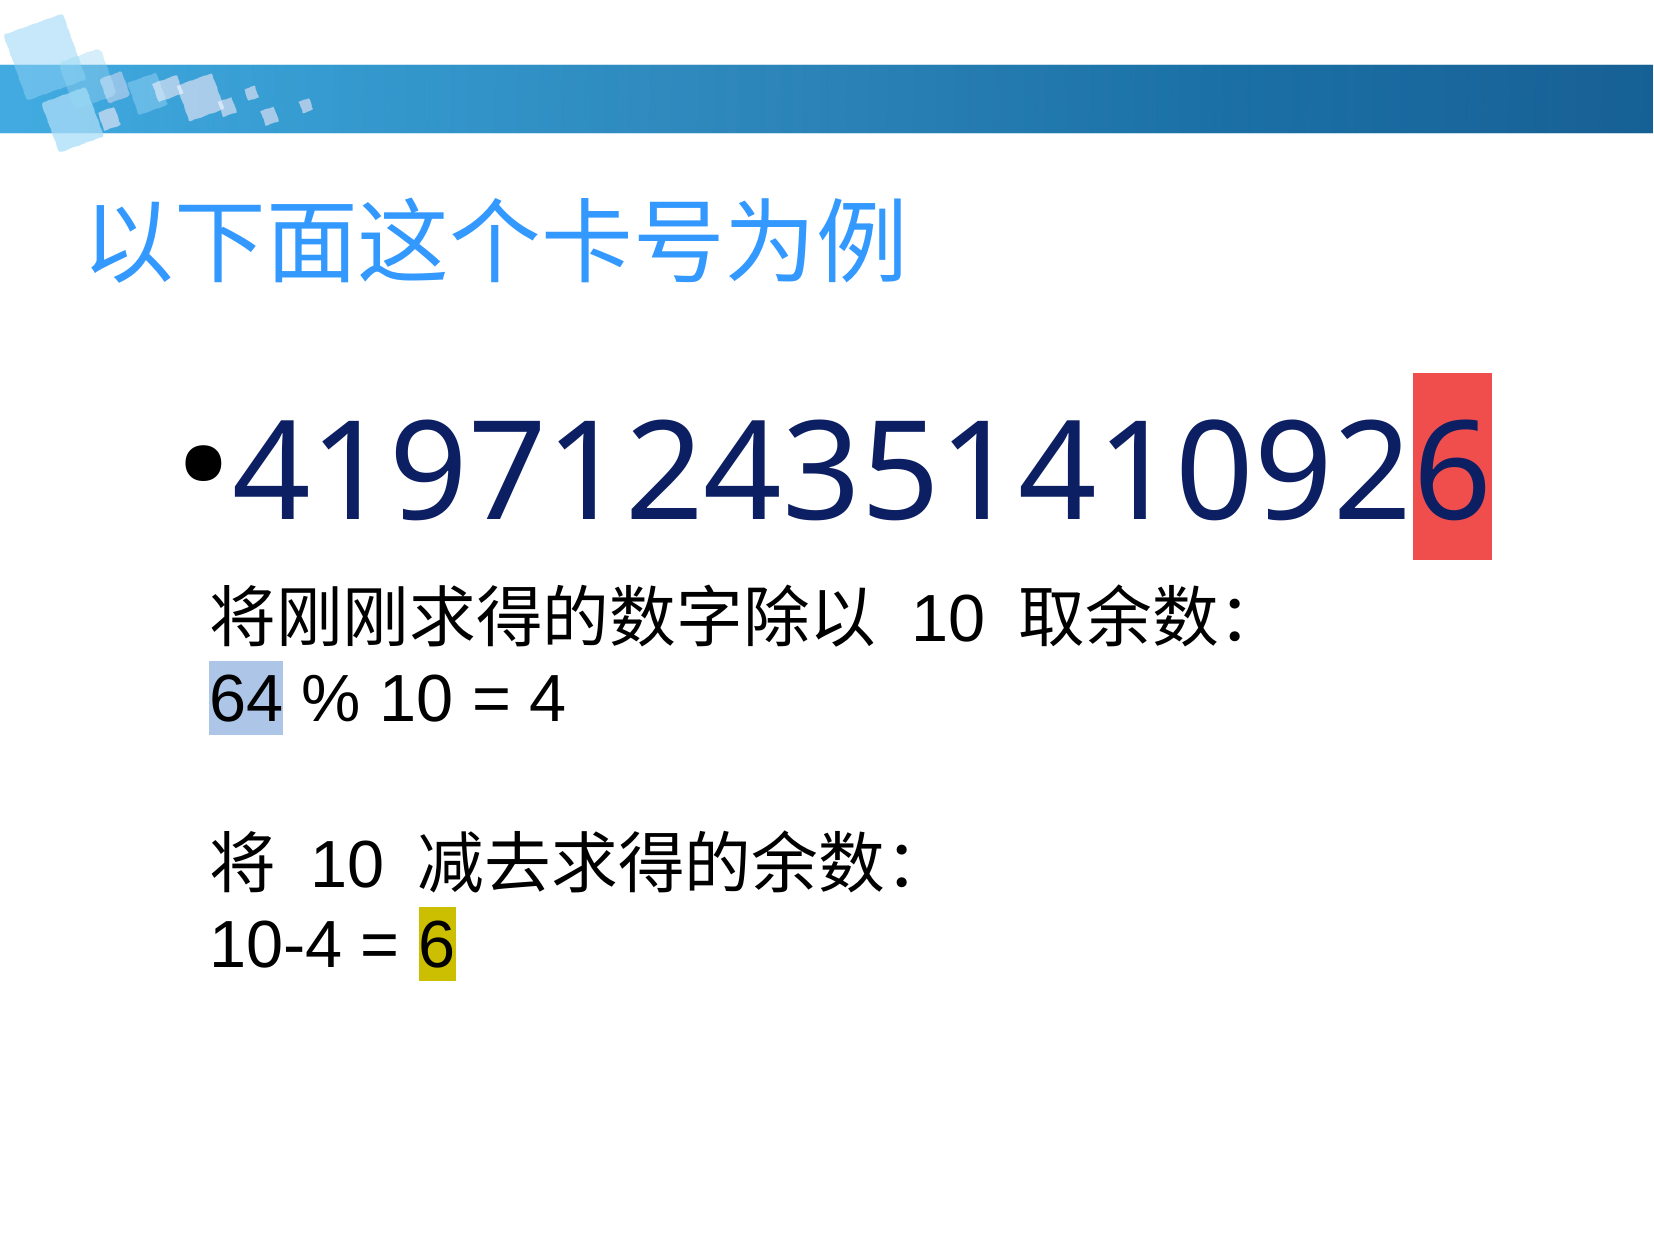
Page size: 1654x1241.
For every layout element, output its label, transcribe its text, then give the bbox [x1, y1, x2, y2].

list 4197124351410926 [82, 372, 1571, 633]
title 以下面这个卡号为例 [82, 132, 1571, 340]
picture [0, 0, 1653, 1238]
text_box 将刚刚求得的数字除以 10 取余数： 64 % 10 = 4 将 10 减去求得的余数： 10-4 = 6 [194, 556, 1508, 1149]
